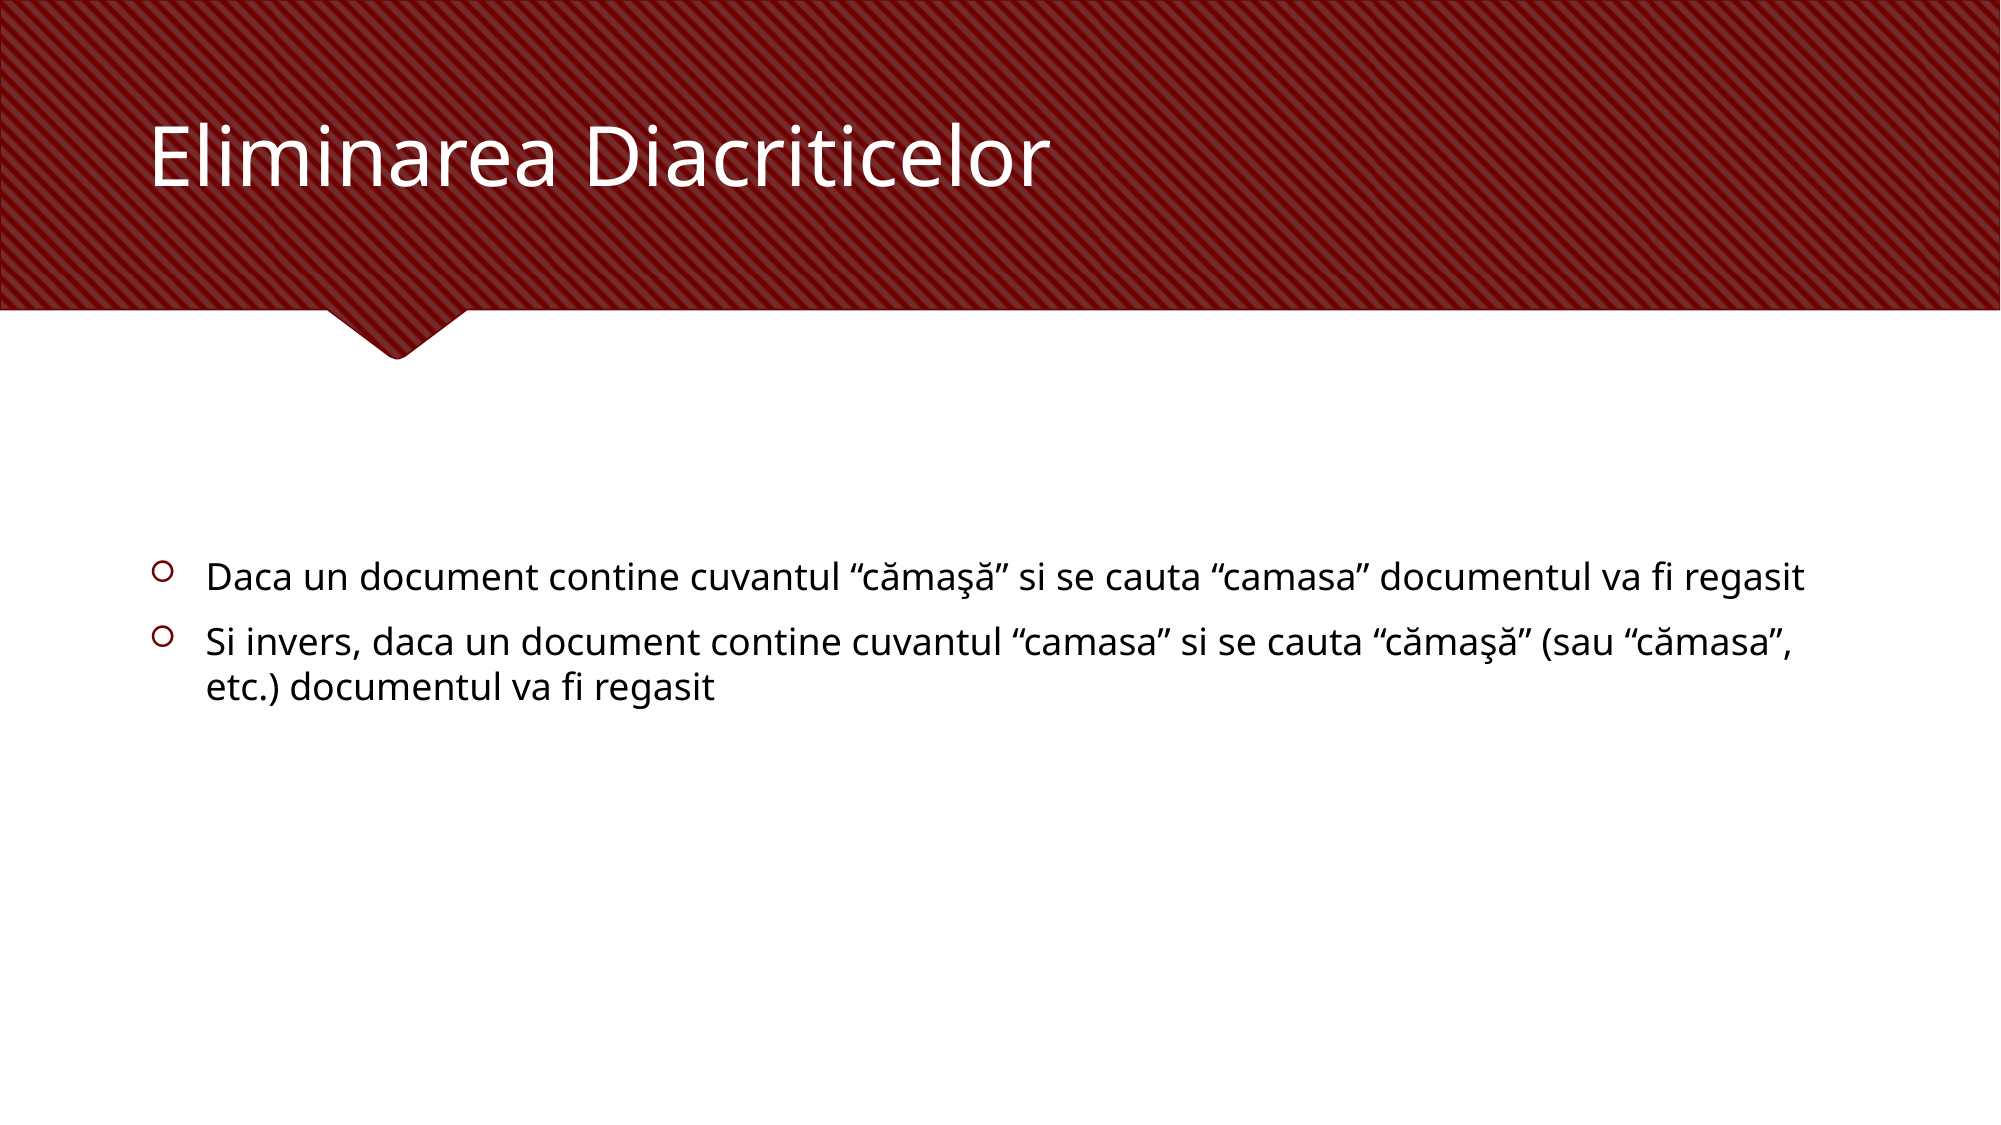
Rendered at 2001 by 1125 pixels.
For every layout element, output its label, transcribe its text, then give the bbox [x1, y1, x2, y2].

picture [1, 1, 1999, 357]
list Daca un document contine cuvantul “cămaşă” si se cauta “camasa” documentul va fi regasit Si invers, daca un document contine cuvantul “camasa” si se cauta “cămaşă” (sau “cămasa”, etc.) documentul va fi regasit [134, 364, 1866, 962]
title Eliminarea Diacriticelor [132, 73, 1868, 233]
